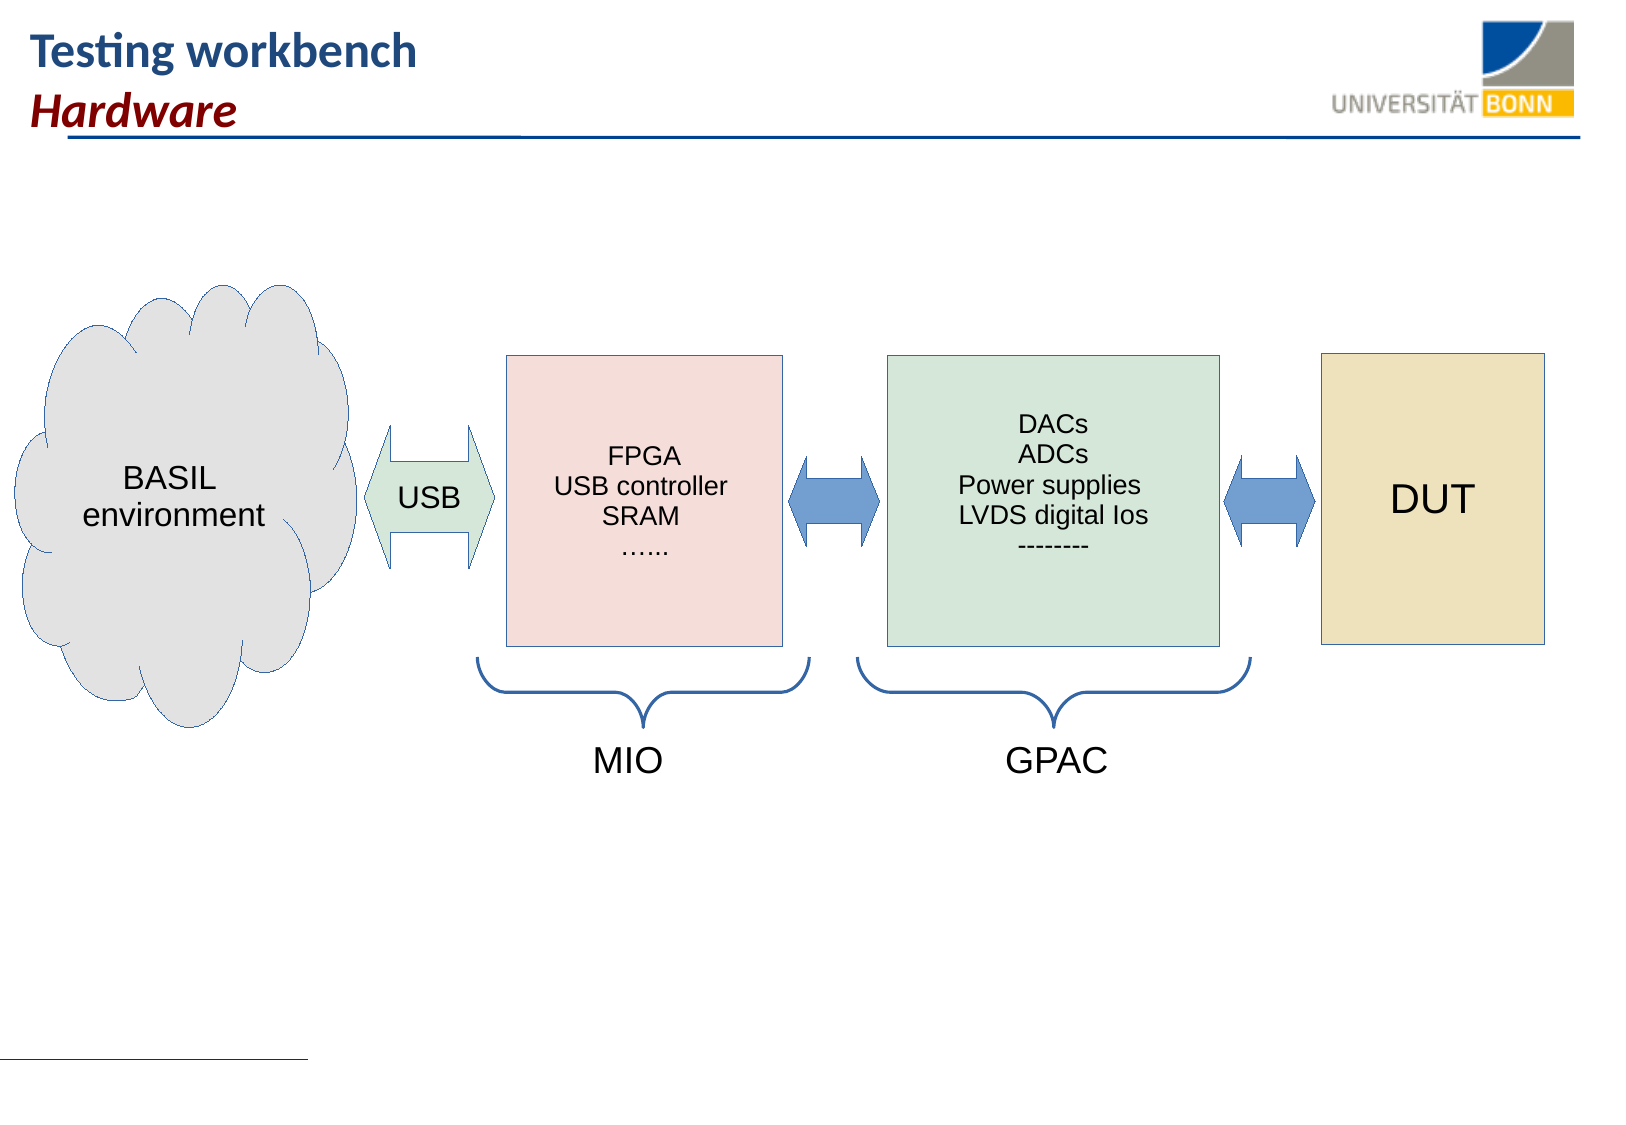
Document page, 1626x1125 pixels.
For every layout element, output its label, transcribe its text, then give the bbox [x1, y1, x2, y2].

text_box GPAC [990, 732, 1169, 808]
text_box [1223, 455, 1316, 547]
text_box DACs ADCs Power supplies LVDS digital Ios -------- [887, 355, 1220, 647]
text_box USB [364, 425, 495, 569]
picture [1330, 0, 1574, 137]
text_box DUT [1321, 353, 1545, 645]
text_box MIO [577, 732, 713, 808]
title Testing workbench Hardware [15, 10, 1244, 105]
text_box FPGA USB controller SRAM …... [506, 355, 783, 647]
text_box [788, 456, 880, 547]
text_box BASIL environment [14, 285, 357, 728]
